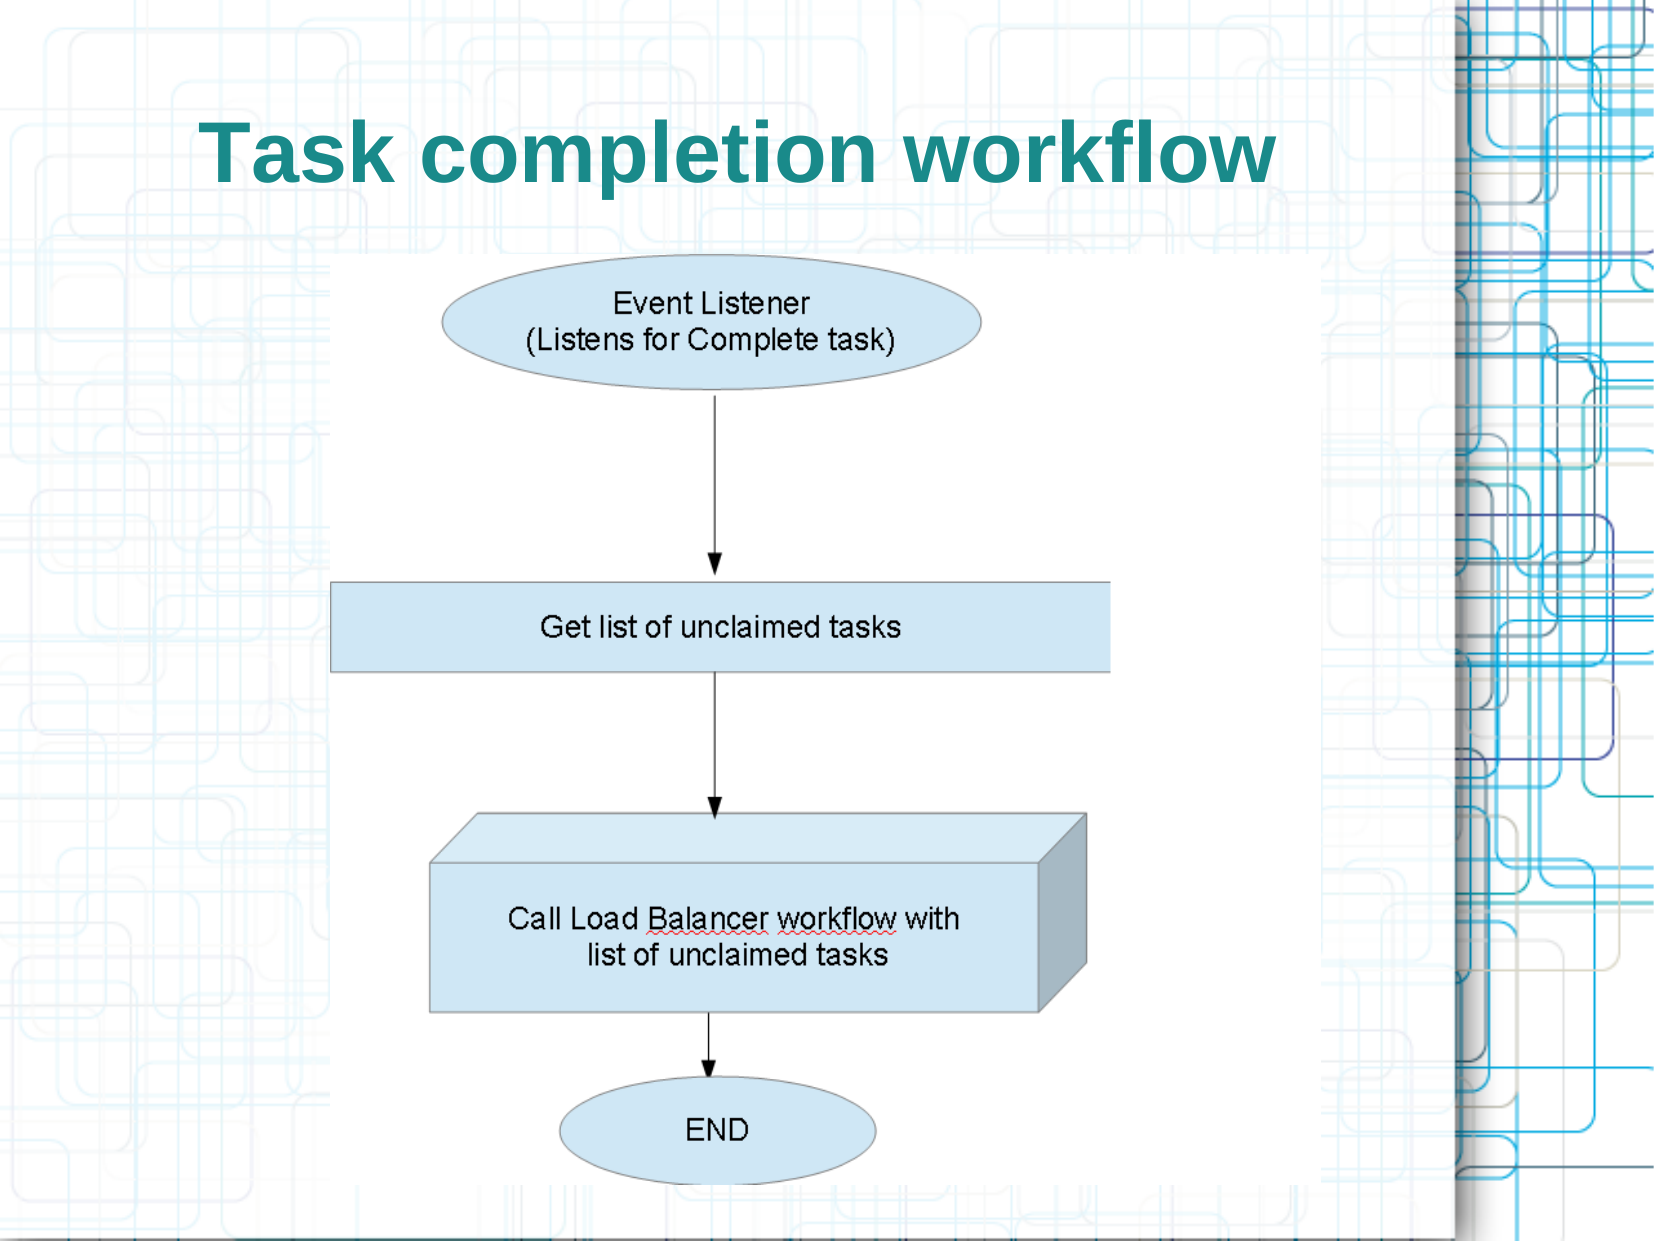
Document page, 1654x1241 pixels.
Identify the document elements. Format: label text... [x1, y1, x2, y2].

picture [0, 0, 1654, 1241]
title Task completion workflow [59, 49, 1418, 257]
